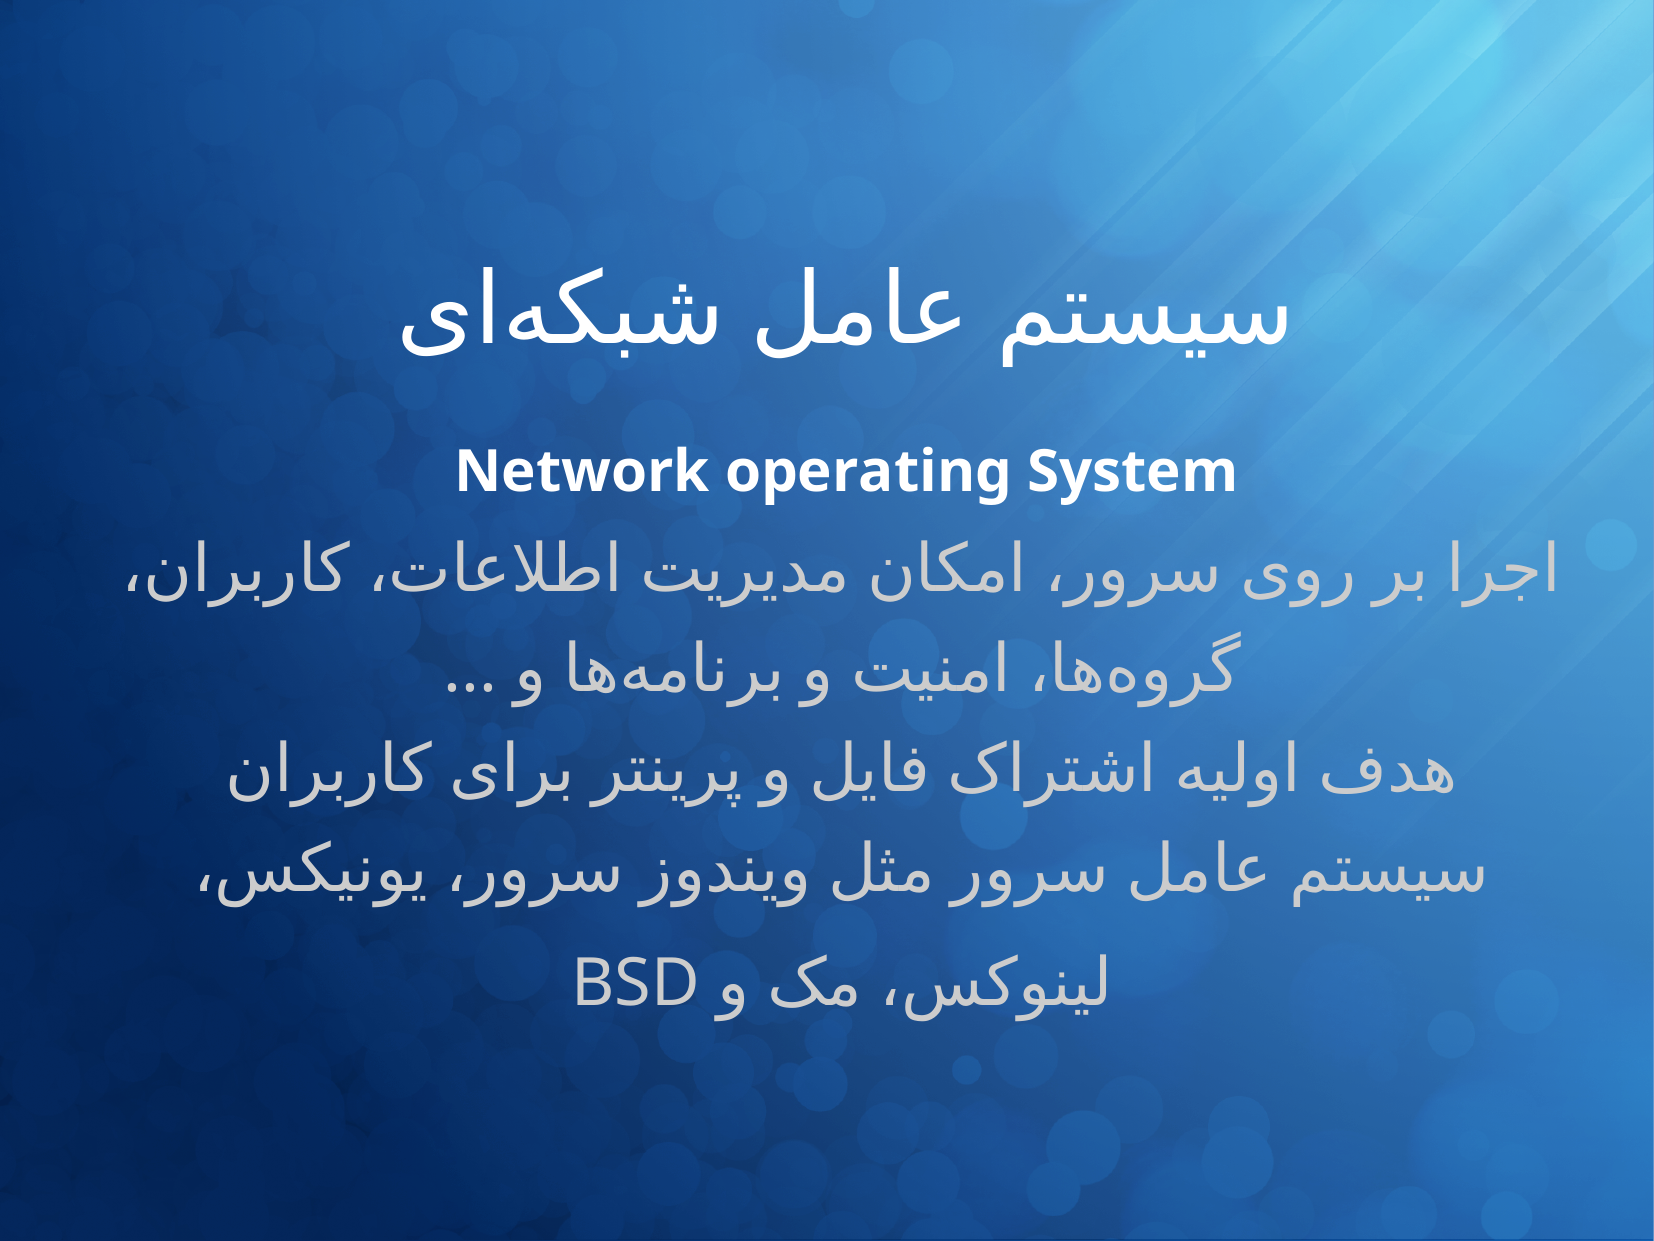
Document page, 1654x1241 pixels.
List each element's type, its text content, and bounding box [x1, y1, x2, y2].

title سیستم عامل شبکه‌ای [118, 187, 1576, 412]
picture [0, 0, 1654, 1241]
title Network operating System [118, 412, 1576, 526]
subtitle اجرا بر روی سرور، امکان مدیریت اطلاعات، کاربران، گروه‌ها، امنیت و برنامه‌ها و ... هدف اولیه اشتراک فایل و پرینتر برای کاربران سیستم عامل سرور مثل ویندوز سرور، یونیکس، لینوکس، مک و BSD [113, 514, 1571, 1037]
